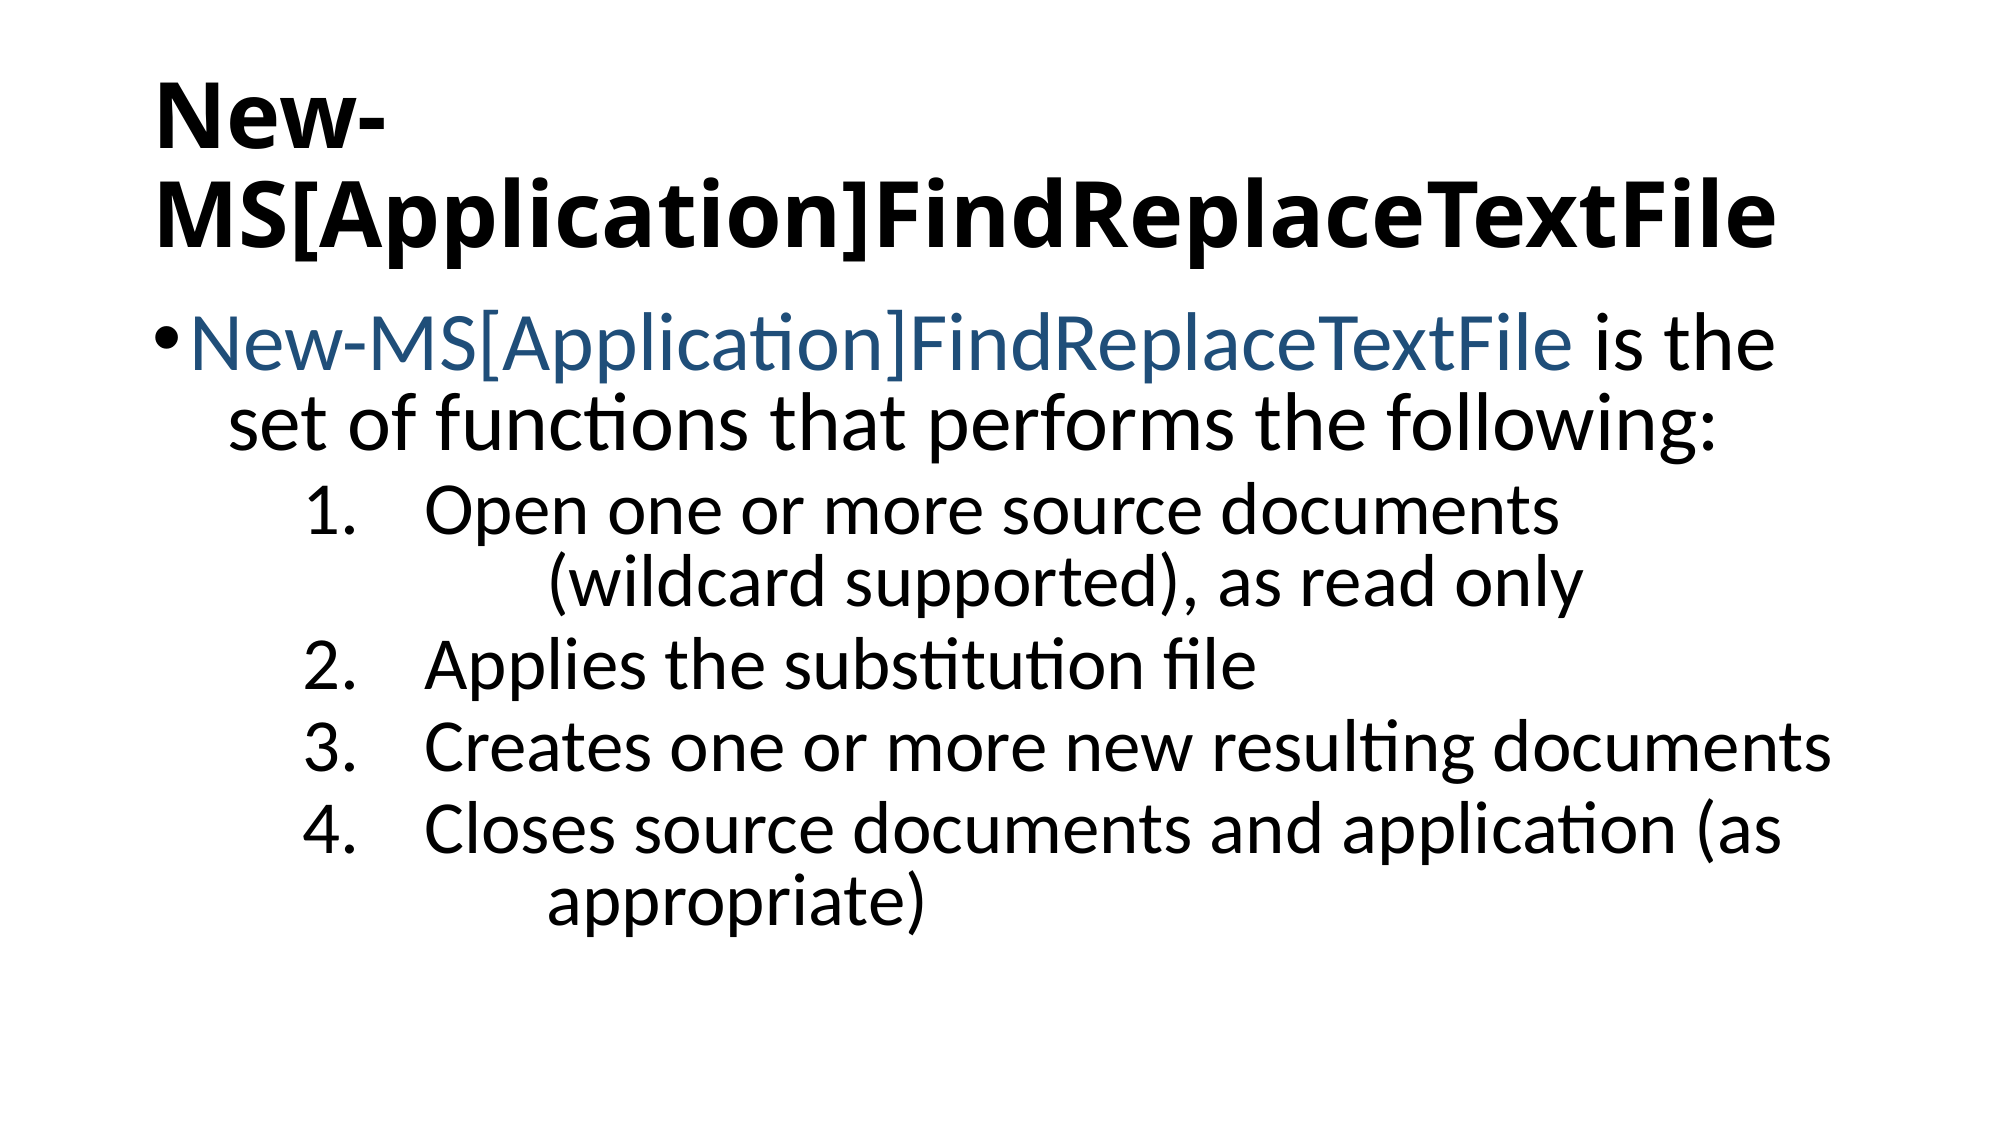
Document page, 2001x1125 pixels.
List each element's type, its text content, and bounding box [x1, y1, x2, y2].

title New-MS[Application]FindReplaceTextFile [137, 59, 1863, 278]
list New-MS[Application]FindReplaceTextFile is the set of functions that performs the following: Open one or more source documents (wildcard supported), as read only Applies the substitution file Creates one or more new resulting documents Closes source documents and application (as appropriate) [137, 299, 1863, 1014]
